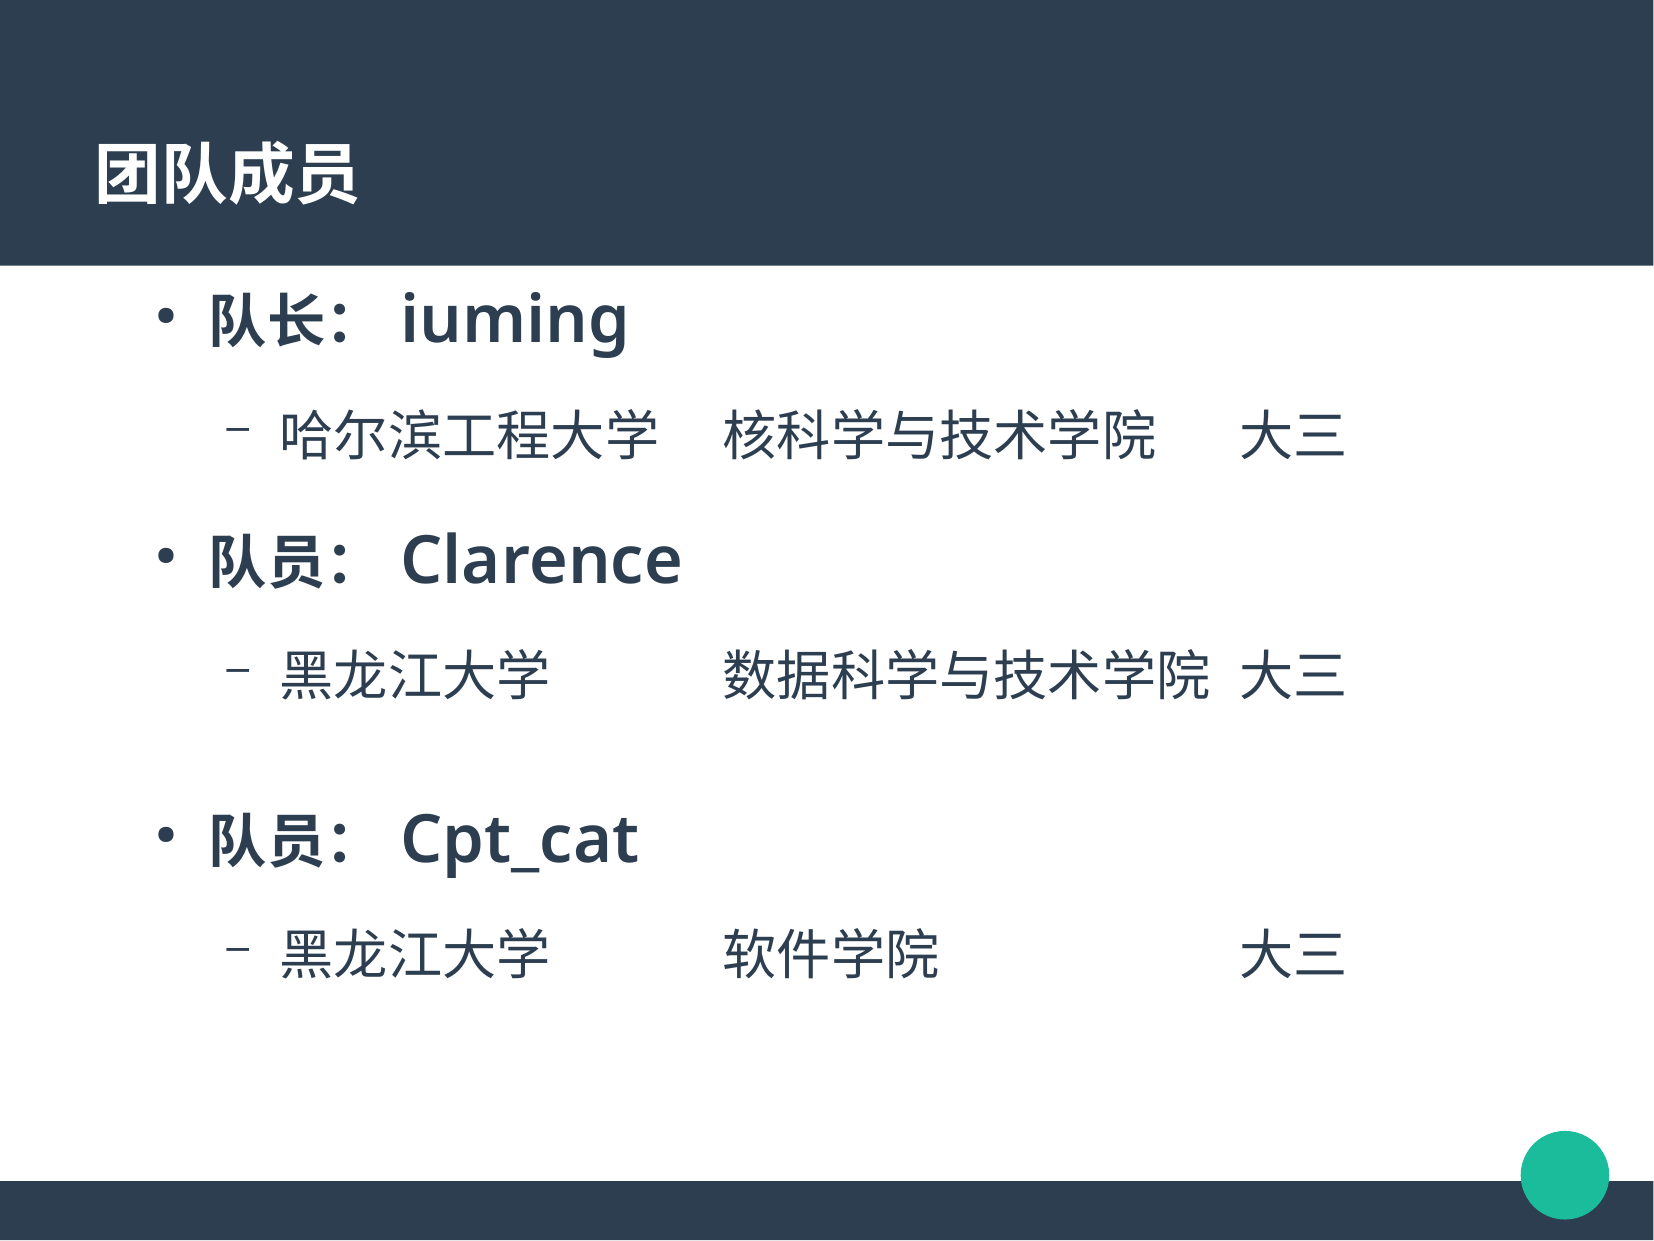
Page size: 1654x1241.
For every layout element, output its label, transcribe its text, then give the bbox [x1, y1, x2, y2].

title 团队成员 [94, 51, 1501, 288]
list 队员：Clarence 黑龙江大学 数据科学与技术学院 大三 [138, 512, 1489, 791]
list 队长：iuming 哈尔滨工程大学 核科学与技术学院 大三 [138, 271, 1591, 551]
list 队员：Cpt_cat 黑龙江大学 软件学院 大三 [138, 791, 1489, 1146]
